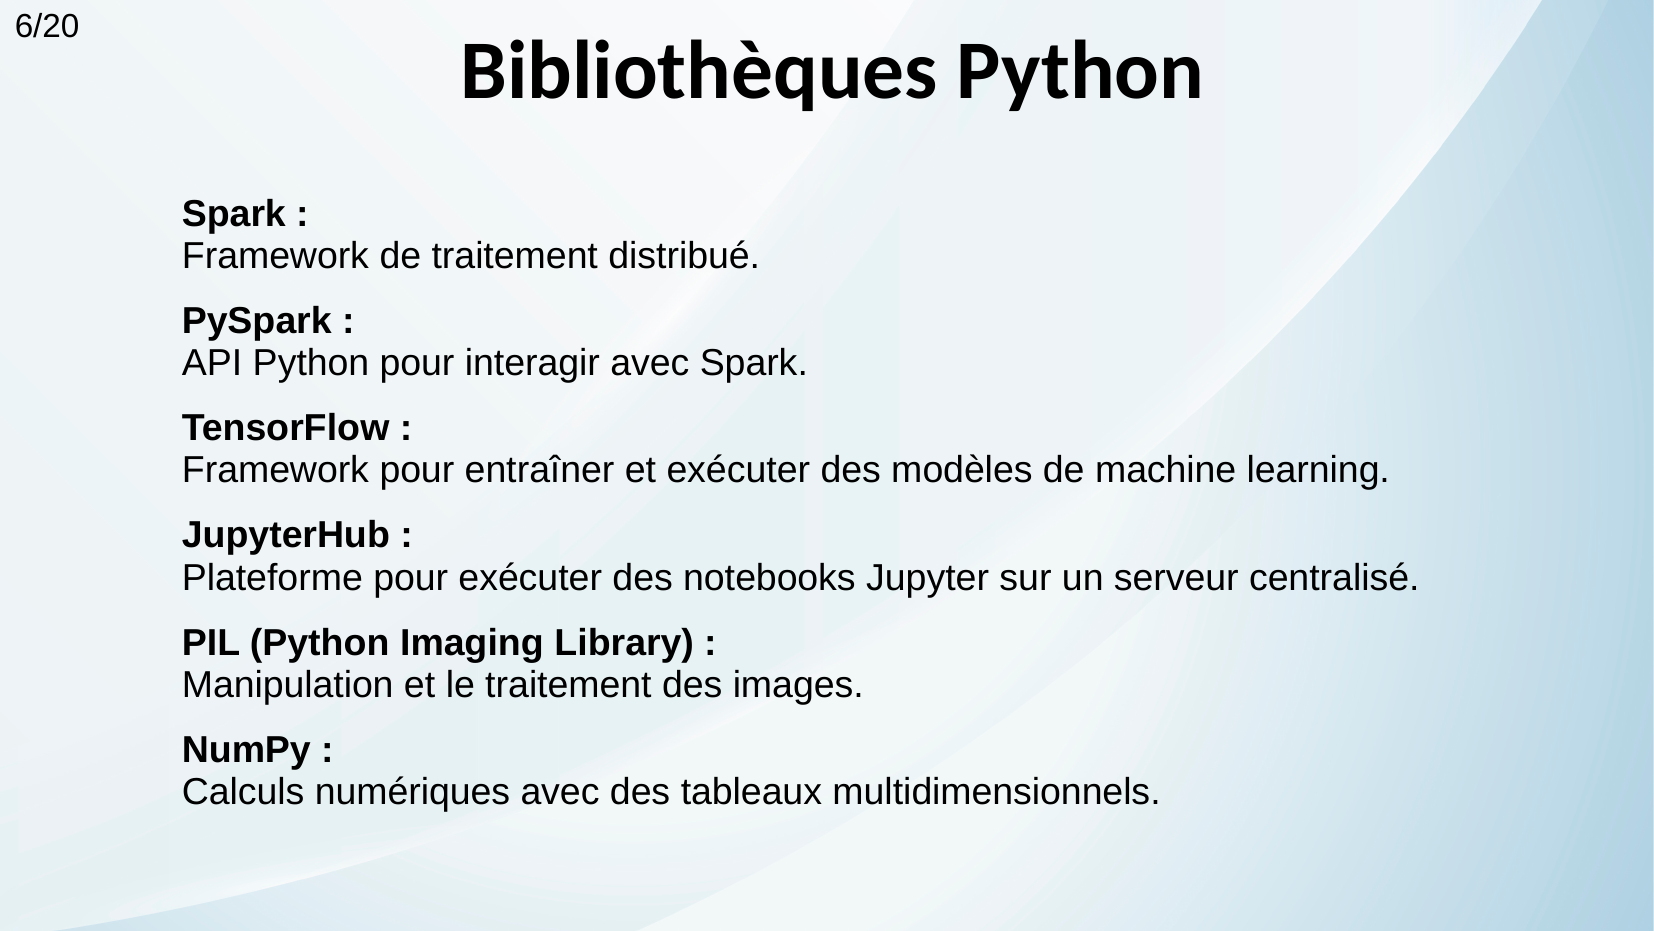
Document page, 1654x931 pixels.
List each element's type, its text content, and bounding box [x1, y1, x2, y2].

title Bibliothèques Python [88, 0, 1577, 156]
picture [0, 0, 1654, 931]
text_box Spark : Framework de traitement distribué. PySpark : API Python pour interagir avec Spark. TensorFlow : Framework pour entraîner et exécuter des modèles de machine learning. JupyterHub : Plateforme pour exécuter des notebooks Jupyter sur un serveur centralisé. PIL (Python Imaging Library) : Manipulation et le traitement des images. NumPy : Calculs numériques avec des tableaux multidimensionnels. [167, 184, 1447, 827]
text_box 6/20 [0, 0, 88, 60]
